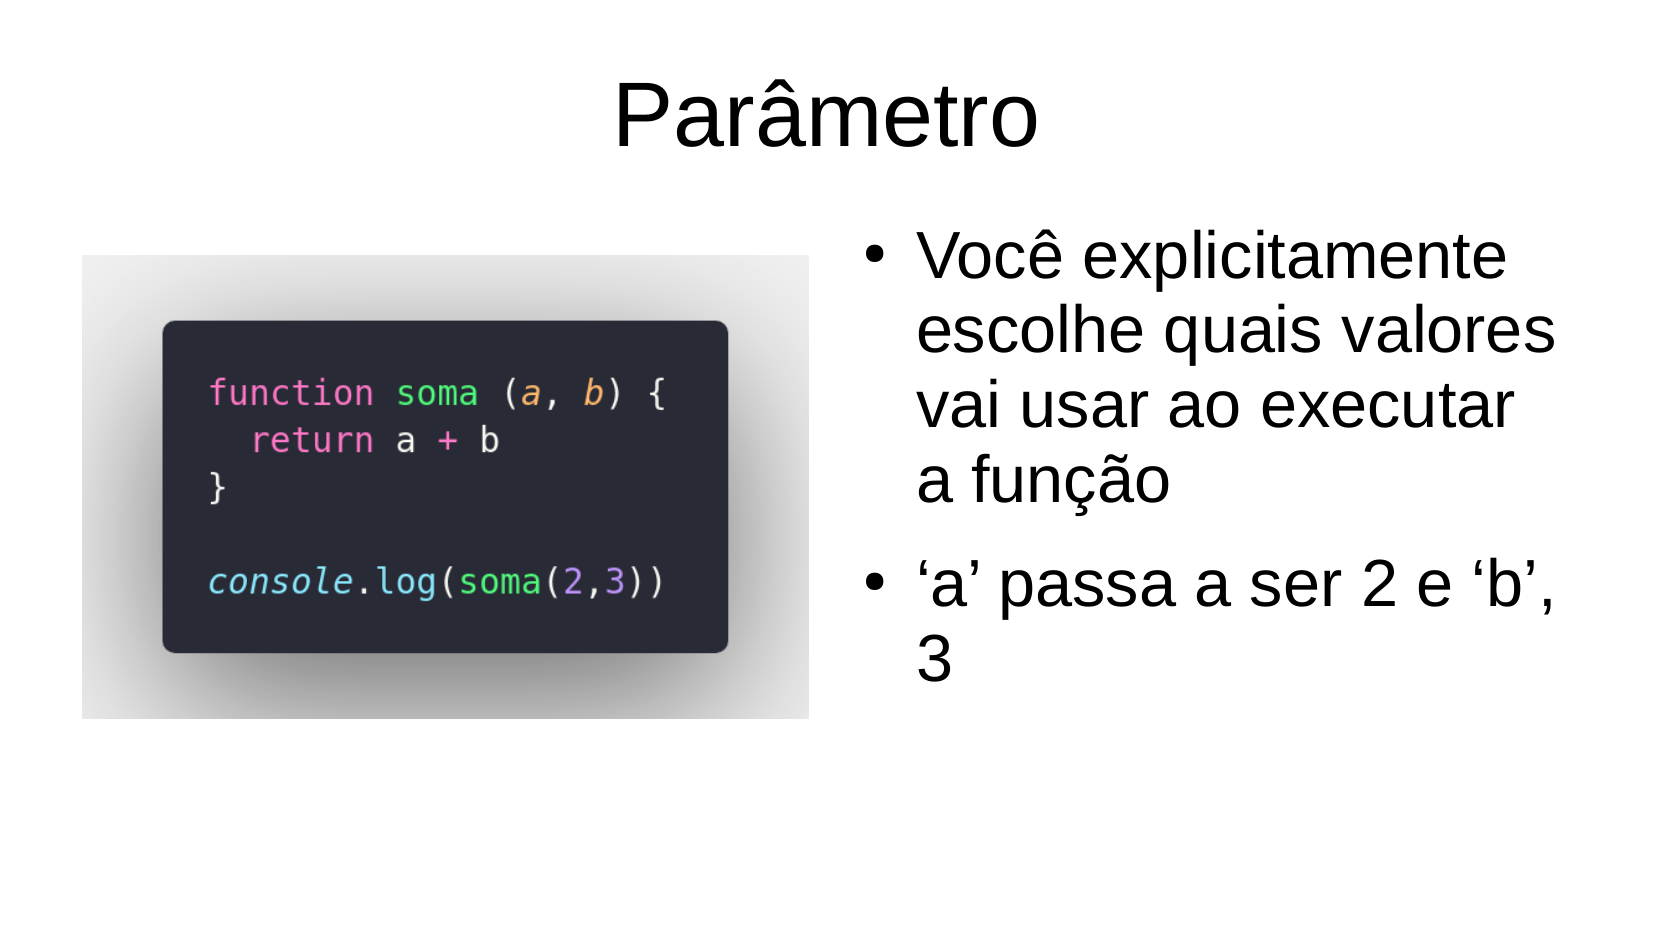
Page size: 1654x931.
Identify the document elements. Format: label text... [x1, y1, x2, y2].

title Parâmetro [82, 37, 1571, 193]
list Você explicitamente escolhe quais valores vai usar ao executar a função ‘a’ passa a ser 2 e ‘b’, 3 [845, 217, 1572, 758]
picture [82, 255, 809, 719]
